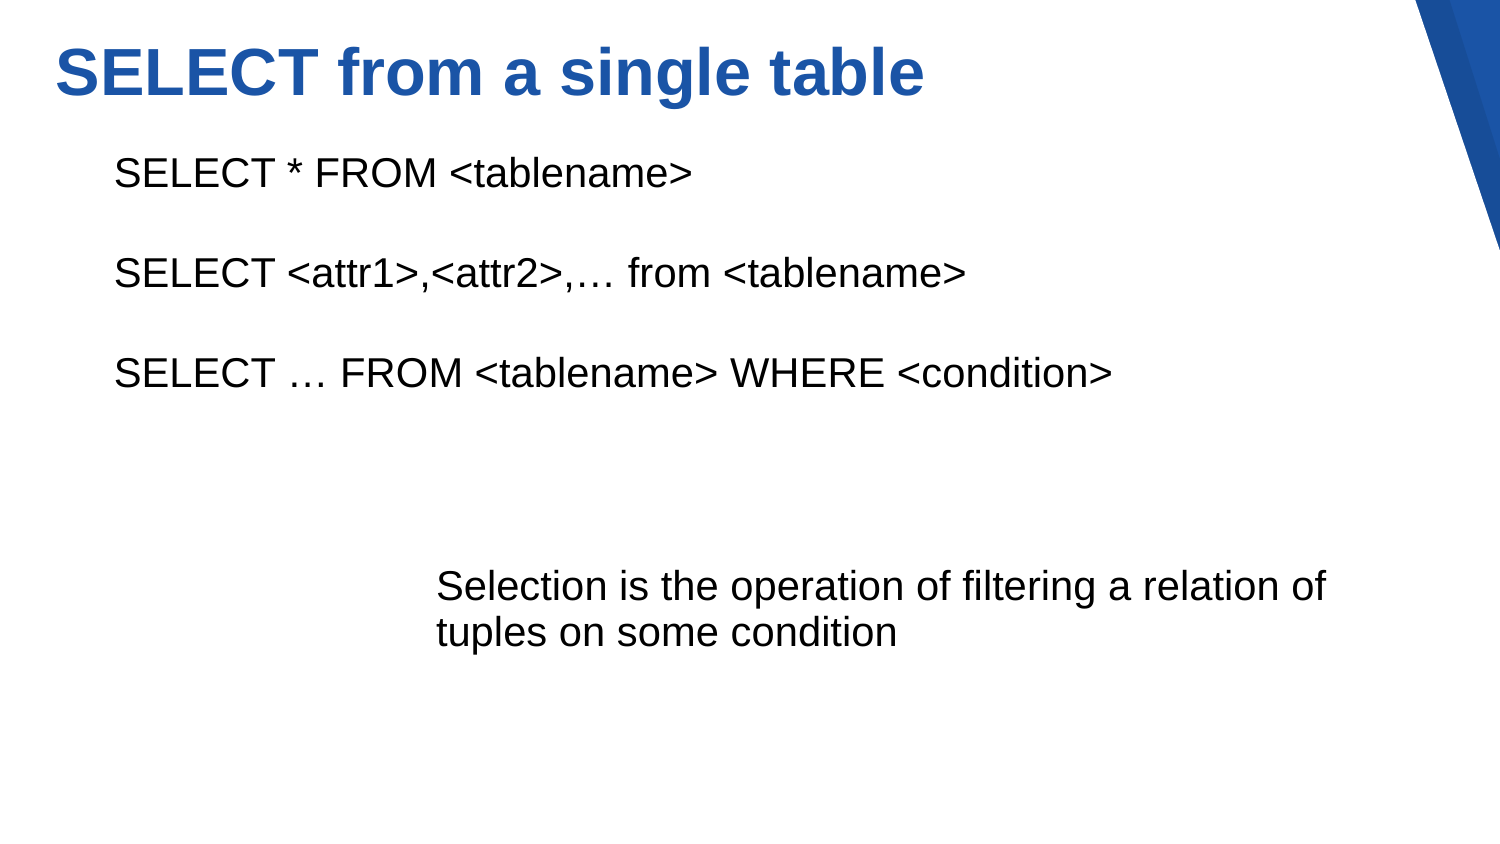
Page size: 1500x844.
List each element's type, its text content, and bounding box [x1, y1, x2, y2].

list SELECT * FROM <tablename> SELECT <attr1>,<attr2>,… from <tablename> SELECT … FROM <tablename> WHERE <condition> [27, 130, 1441, 406]
text_box Selection is the operation of filtering a relation of tuples on some condition [421, 555, 1441, 664]
title SELECT from a single table [40, 56, 1231, 124]
